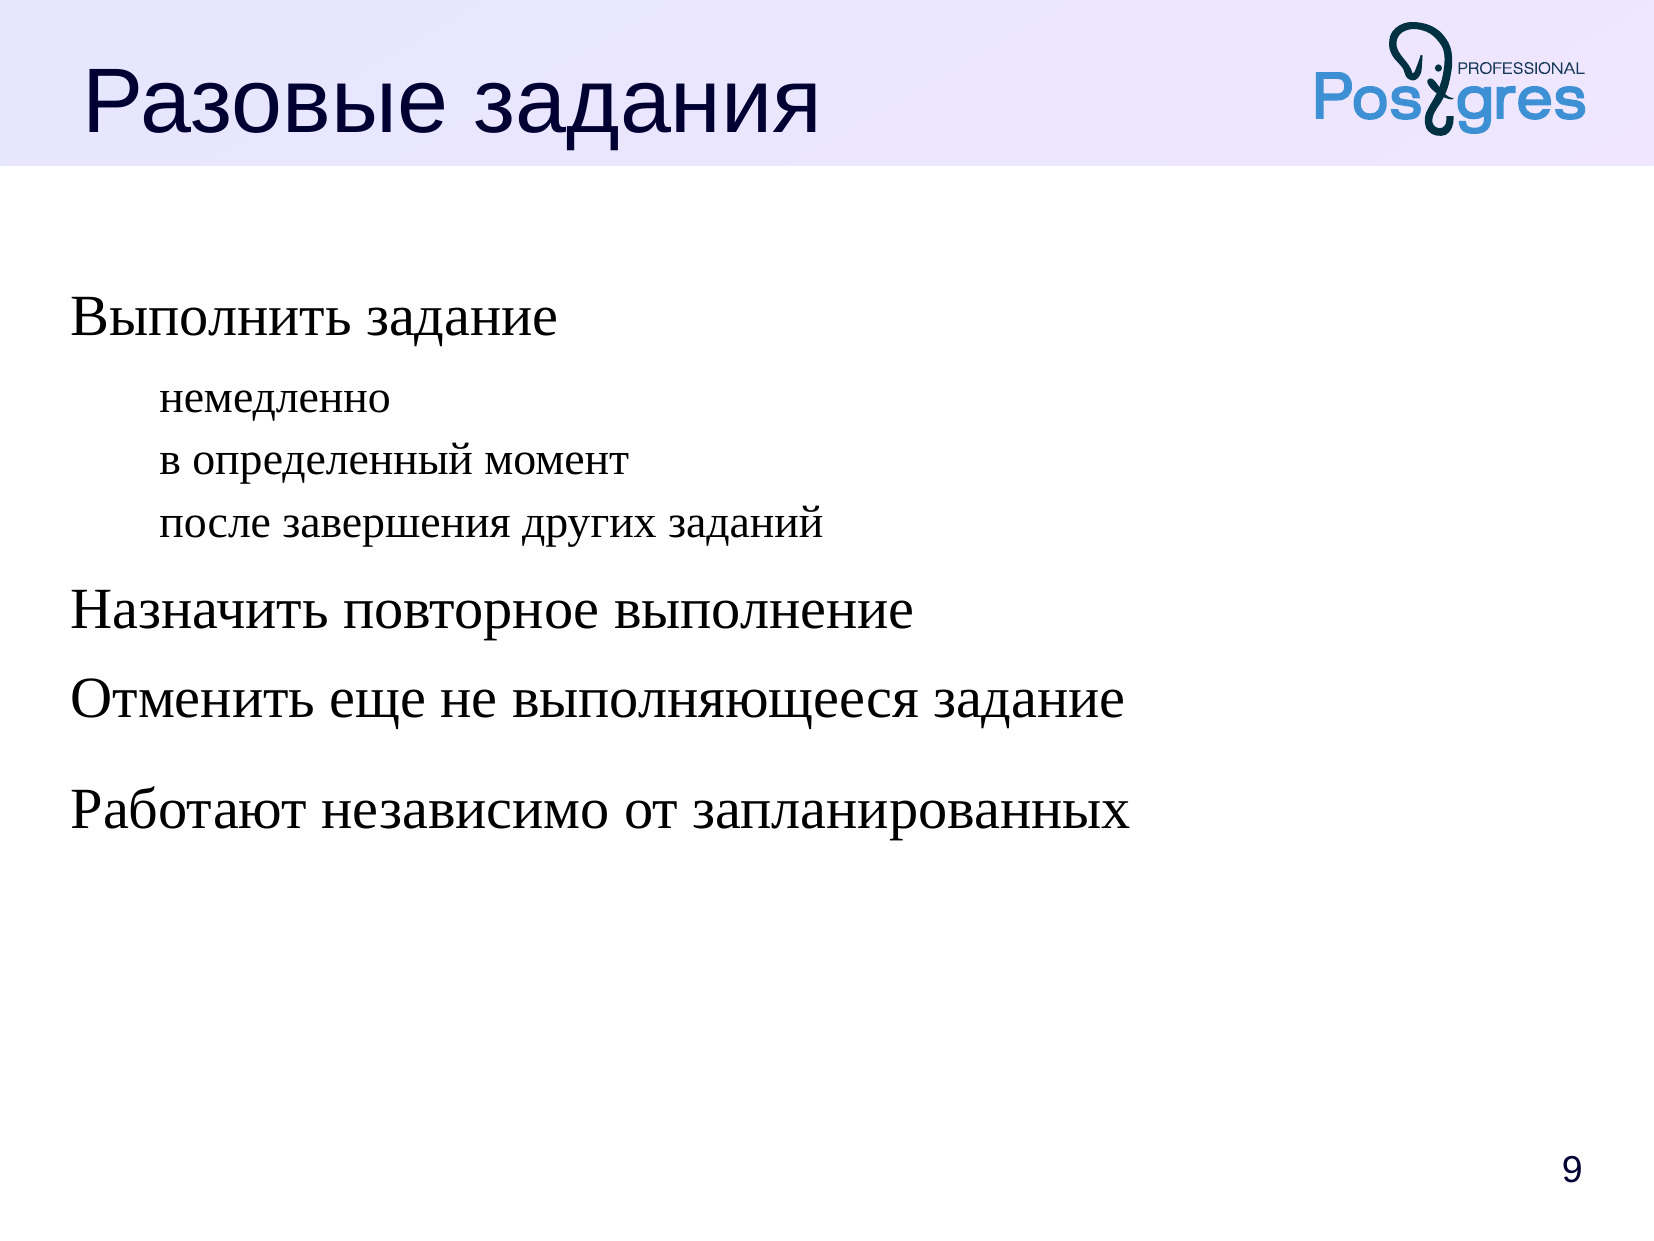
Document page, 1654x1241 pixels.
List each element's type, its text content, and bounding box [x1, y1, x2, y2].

list Выполнить задание немедленно в определенный момент после завершения других заданий Назначить повторное выполнение Отменить еще не выполняющееся задание Работают независимо от запланированных [70, 283, 1583, 1134]
title Разовые задания [82, 49, 1252, 153]
